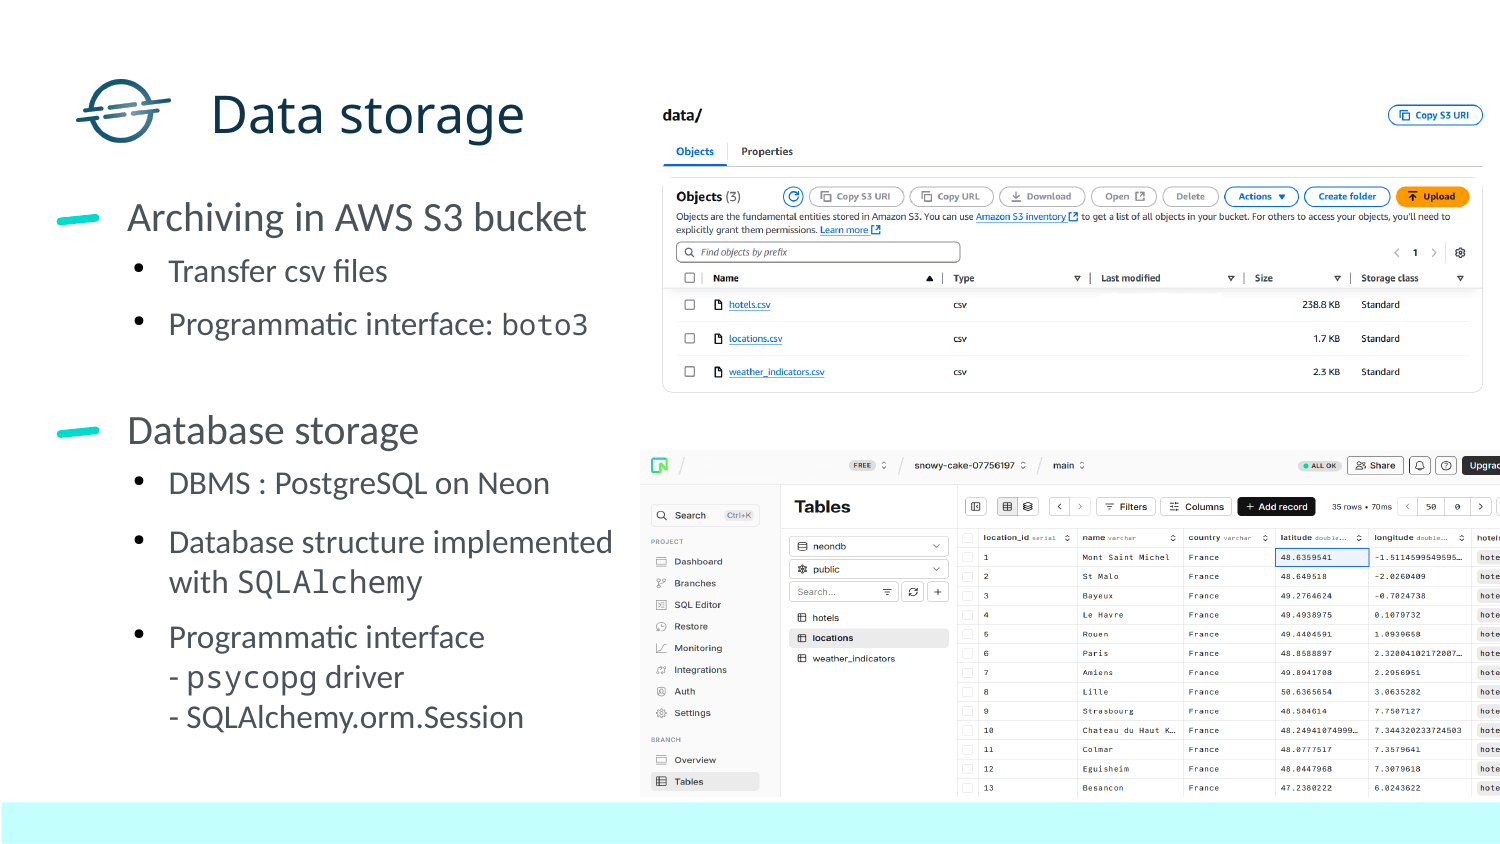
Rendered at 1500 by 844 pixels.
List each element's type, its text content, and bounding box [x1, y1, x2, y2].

title Archiving in AWS S3 bucket [112, 174, 641, 263]
text_box [56, 214, 100, 226]
title Programmatic interface - psycopg driver - SQLAlchemy.orm.Session [118, 600, 632, 759]
text_box [1, 802, 1500, 844]
text_box [56, 426, 100, 438]
title DBMS : PostgreSQL on Neon [118, 446, 584, 505]
title Database structure implemented with SQLAlchemy [118, 505, 632, 600]
title Database storage [112, 387, 641, 475]
title Programmatic interface: boto3 [118, 287, 629, 356]
title Data storage [195, 66, 1068, 154]
picture [652, 97, 1493, 402]
picture [640, 450, 1500, 797]
title Transfer csv files [117, 233, 509, 303]
picture [76, 79, 171, 143]
